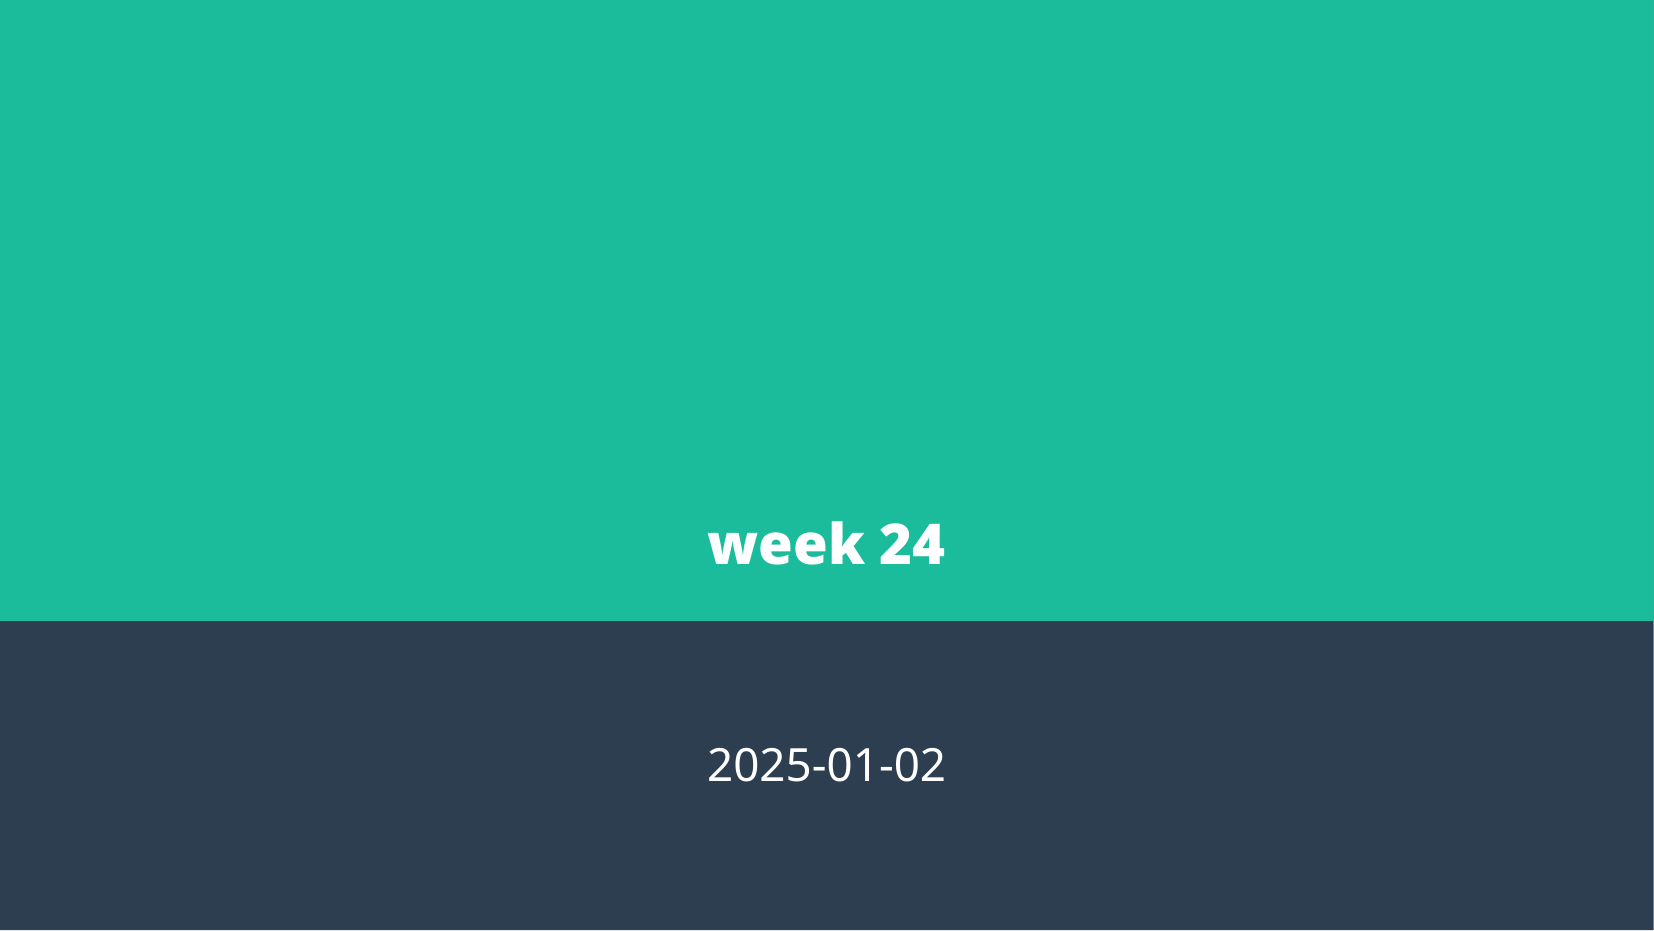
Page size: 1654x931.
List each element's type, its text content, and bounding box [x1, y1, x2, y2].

subtitle 2025-01-02 [59, 642, 1595, 886]
title week 24 [59, 465, 1595, 583]
